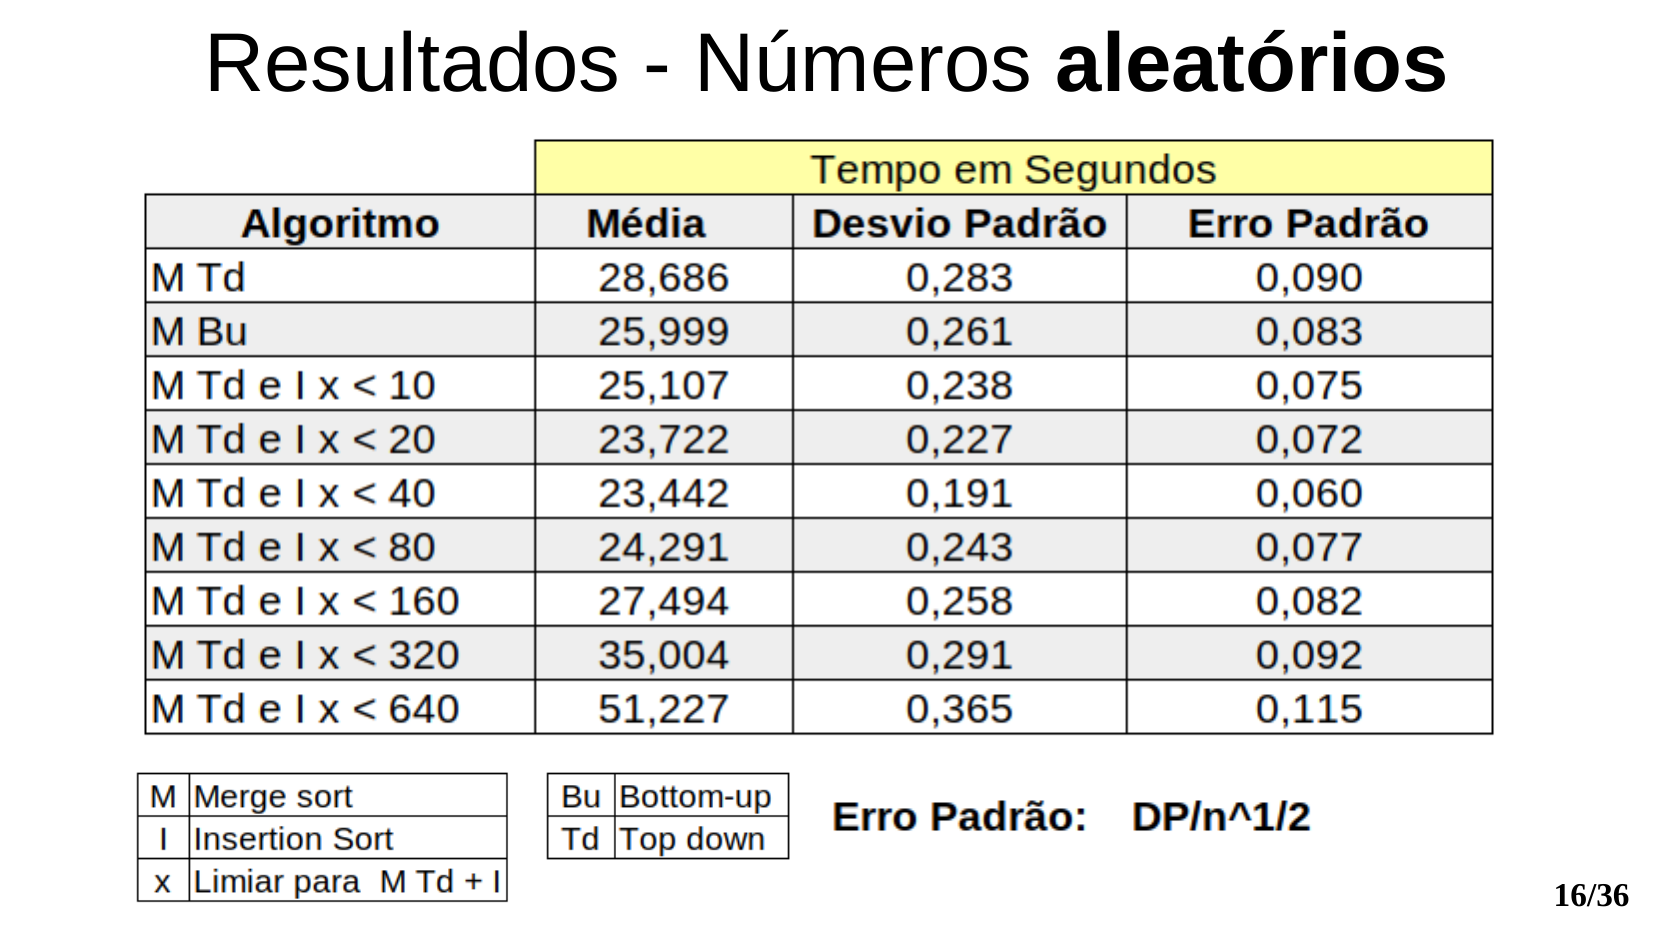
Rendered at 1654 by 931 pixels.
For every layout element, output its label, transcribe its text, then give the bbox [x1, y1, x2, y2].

picture [129, 118, 1524, 910]
title Resultados - Números aleatórios [82, 16, 1571, 110]
